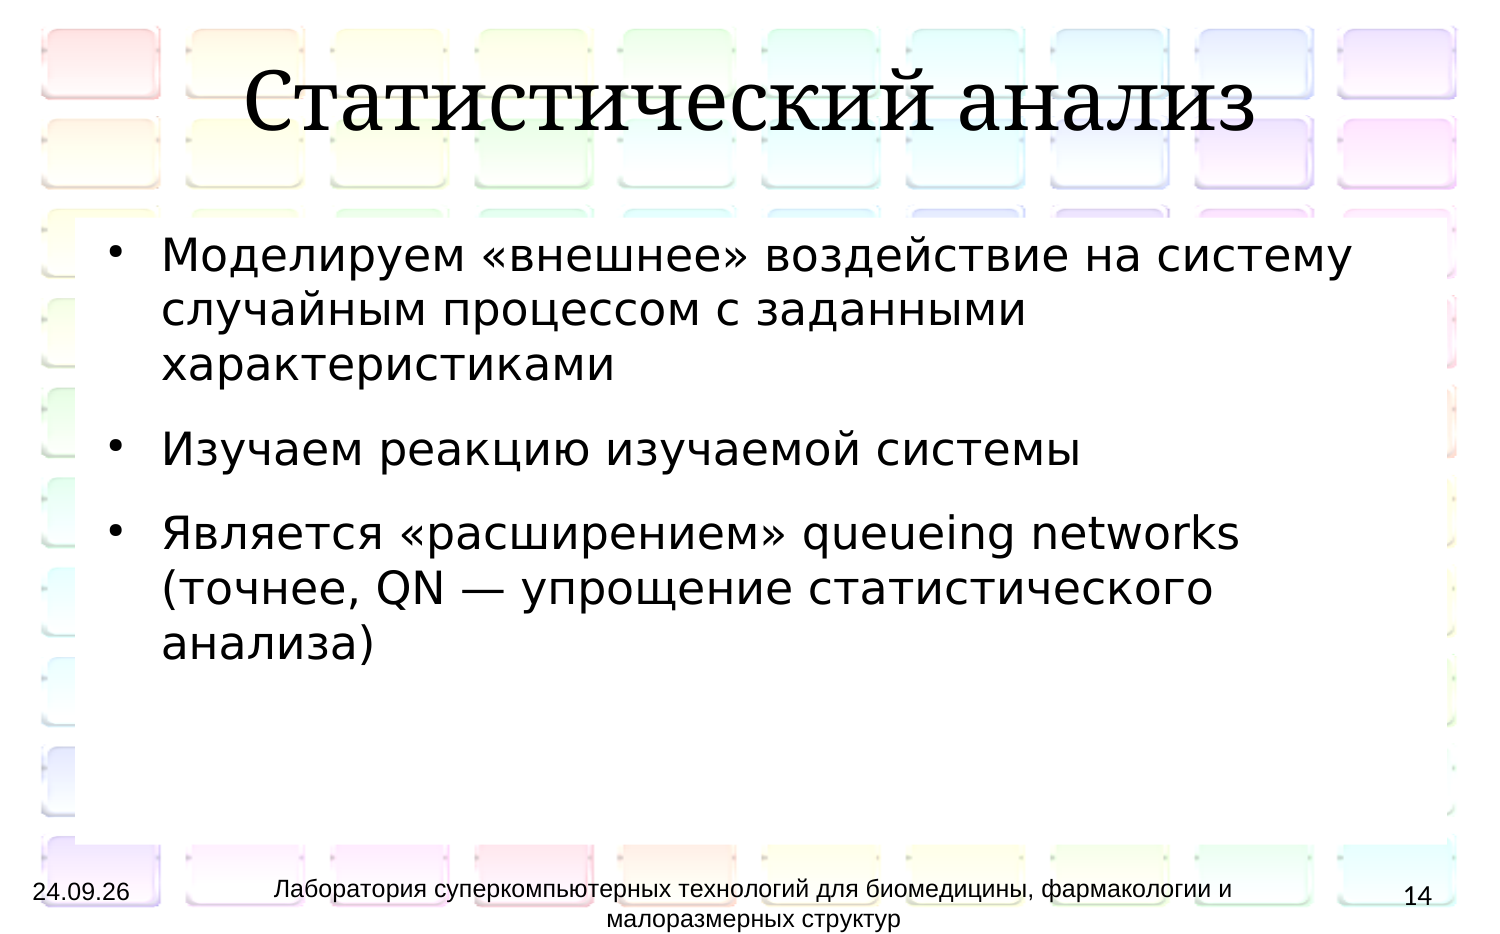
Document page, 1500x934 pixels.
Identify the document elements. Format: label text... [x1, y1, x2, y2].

text_box 25.11.12 [17, 868, 184, 918]
picture [0, 0, 1500, 934]
text_box <number> [1387, 868, 1473, 918]
list Моделируем «внешнее» воздействие на систему случайным процессом с заданными характеристиками Изучаем реакцию изучаемой системы Является «расширением» queueing networks (точнее, QN — упрощение статистического анализа) [75, 217, 1447, 845]
text_box Лаборатория суперкомпьютерных технологий для биомедицины, фармакологии и малоразмерных структур [171, 864, 1338, 915]
title Статистический анализ [75, 19, 1426, 176]
